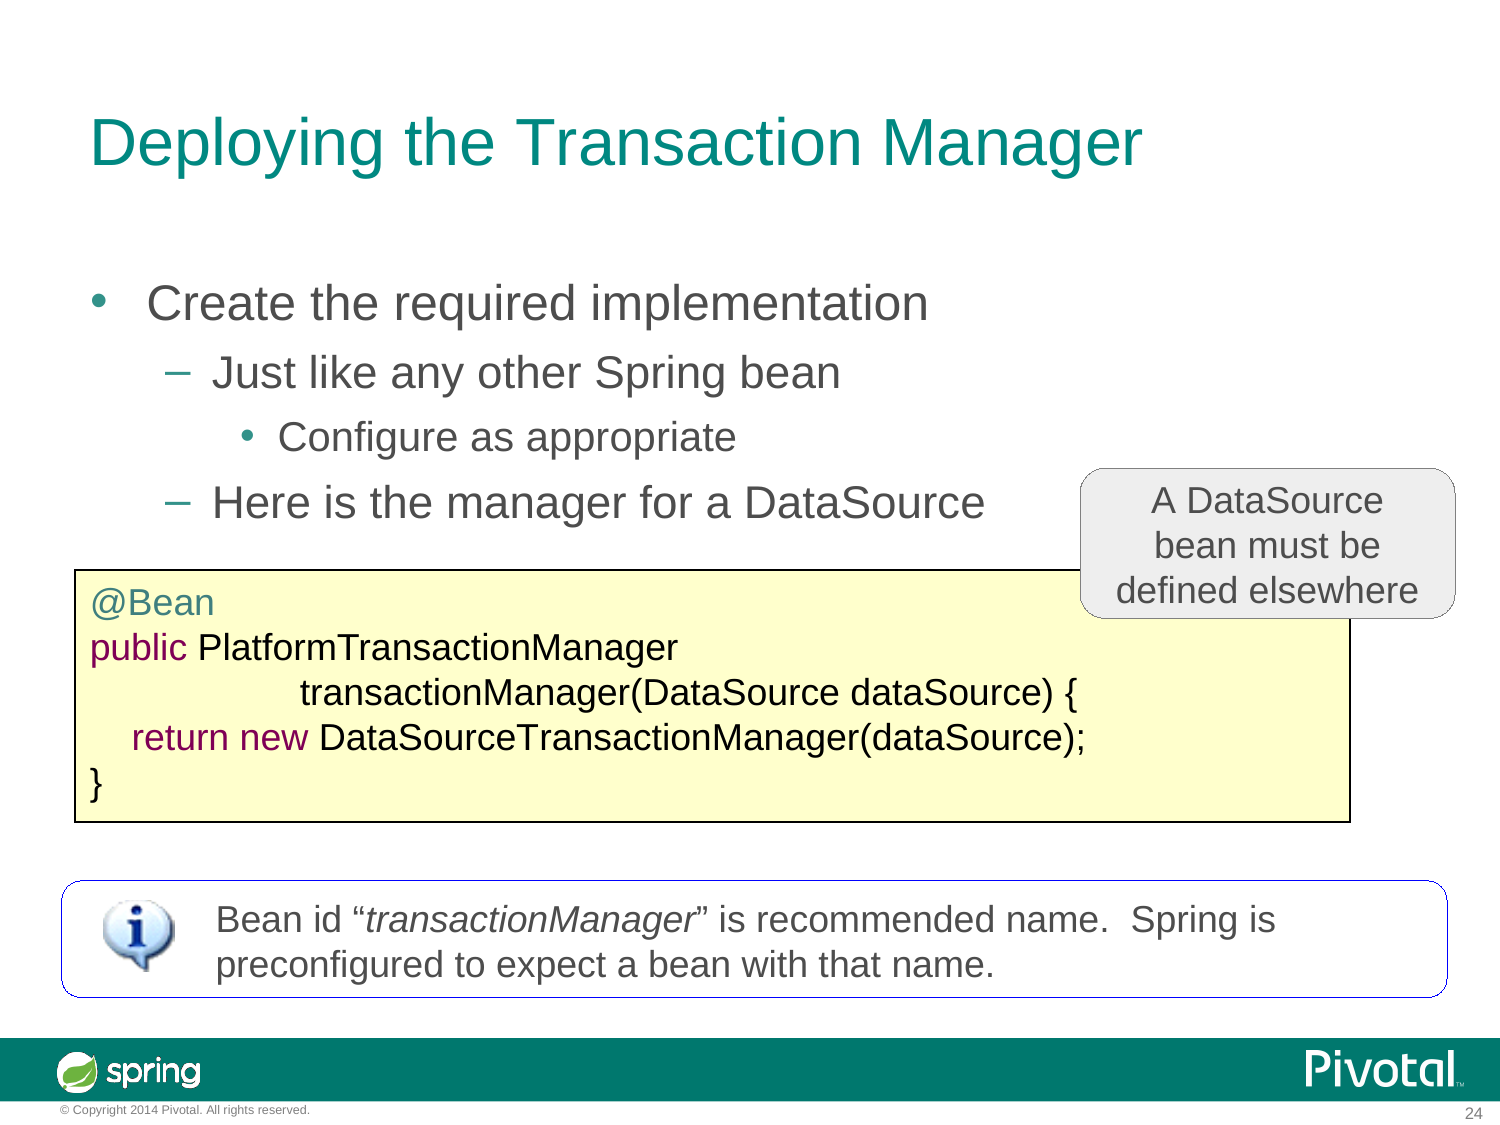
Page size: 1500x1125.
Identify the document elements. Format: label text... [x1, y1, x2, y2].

text_box [61, 880, 1448, 998]
text_box @Bean public PlatformTransactionManager transactionManager(DataSource dataSource) { return new DataSourceTransactionManager(dataSource); } [75, 570, 1351, 822]
list Create the required implementation Just like any other Spring bean Configure as appropriate Here is the manager for a DataSource [75, 619, 1426, 881]
list Create the required implementation Just like any other Spring bean Configure as appropriate Here is the manager for a DataSource [75, 262, 1426, 570]
picture [32, 1041, 210, 1103]
text_box A DataSource bean must be defined elsewhere [1080, 468, 1456, 619]
list Create the required implementation Just like any other Spring bean Configure as appropriate Here is the manager for a DataSource [75, 997, 1426, 1005]
text_box Bean id “transactionManager” is recommended name. Spring is preconfigured to expect a bean with that name. [200, 888, 1431, 993]
title Deploying the Transaction Manager [75, 44, 1426, 233]
picture [103, 900, 175, 972]
picture [1306, 1050, 1464, 1087]
